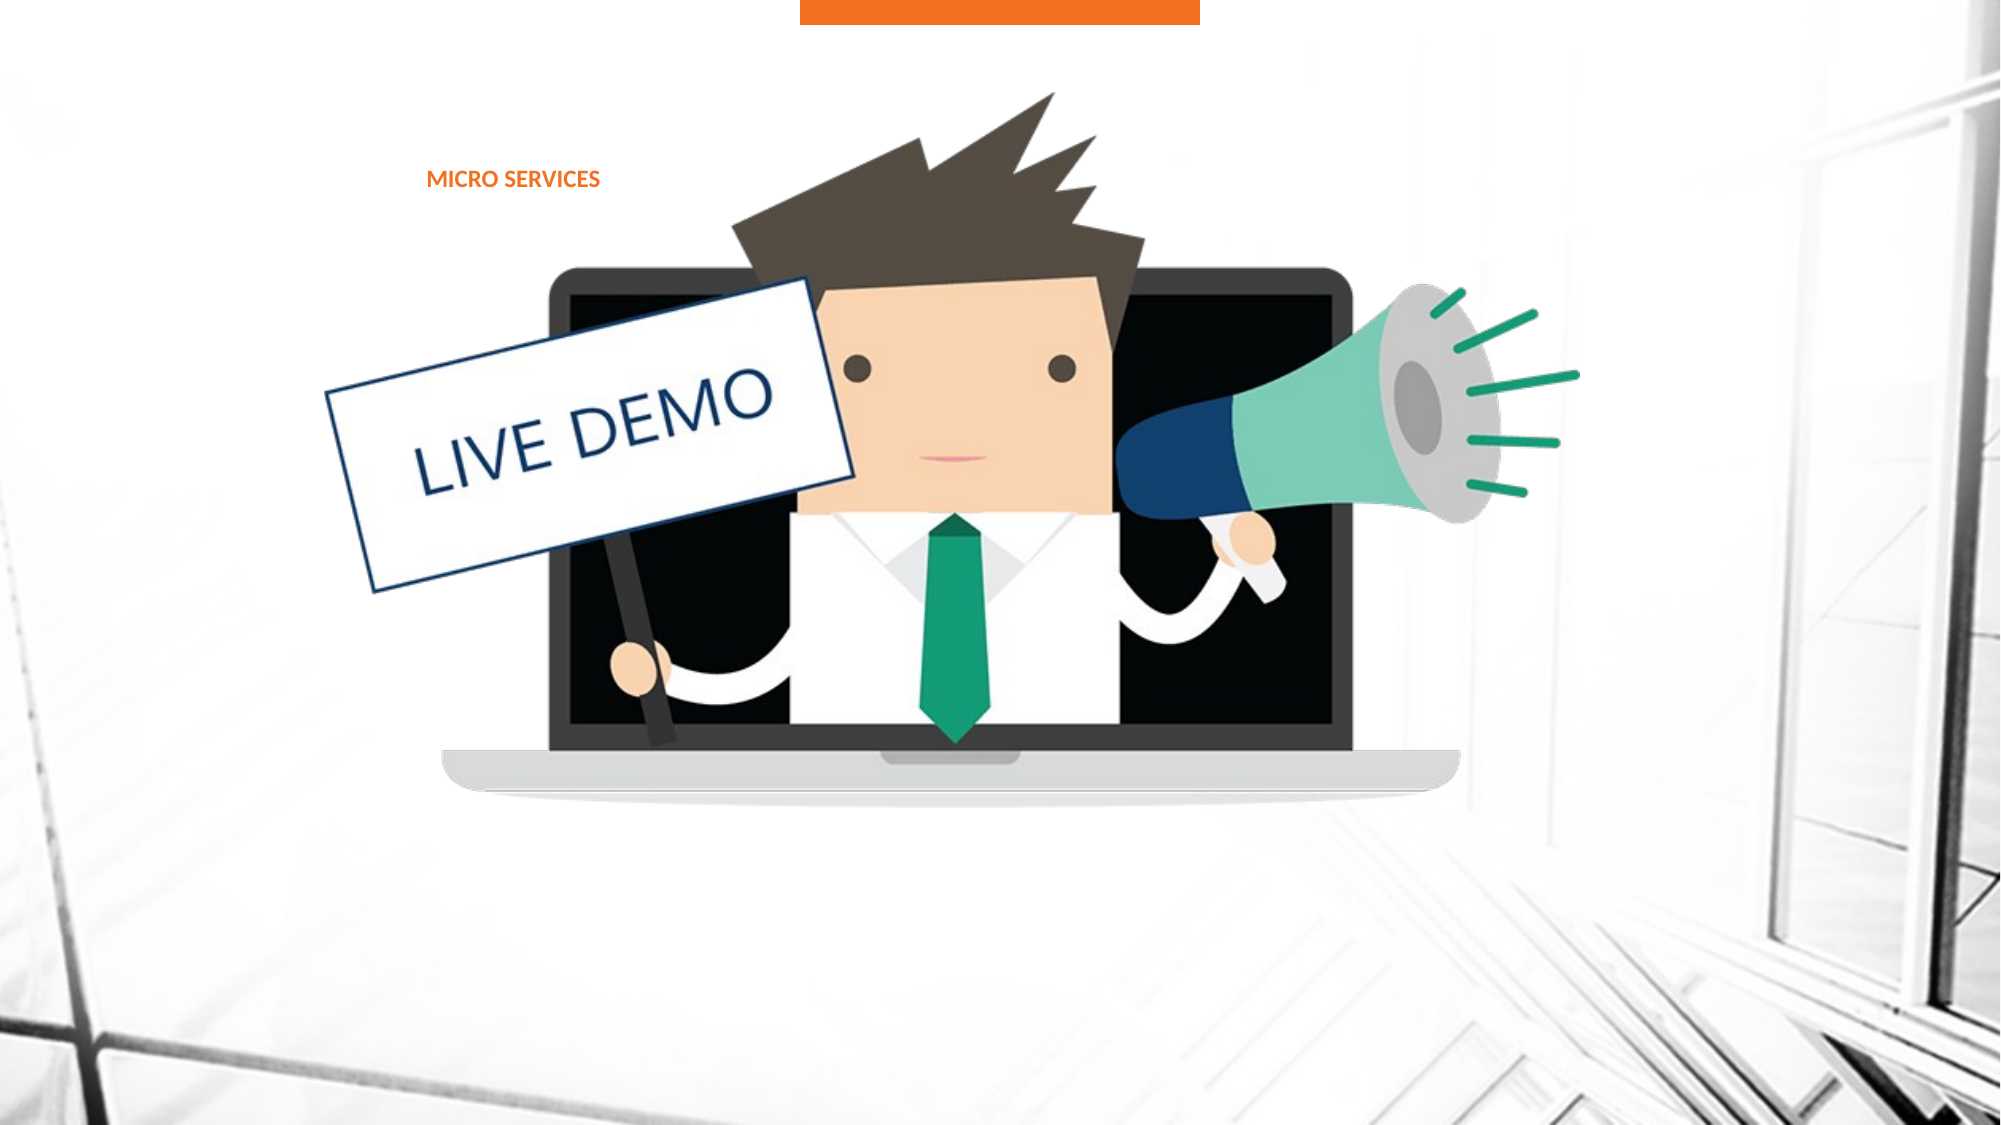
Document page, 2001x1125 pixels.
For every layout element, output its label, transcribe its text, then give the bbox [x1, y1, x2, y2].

picture [324, 92, 1580, 808]
list Micro Services [50, 12, 1951, 63]
